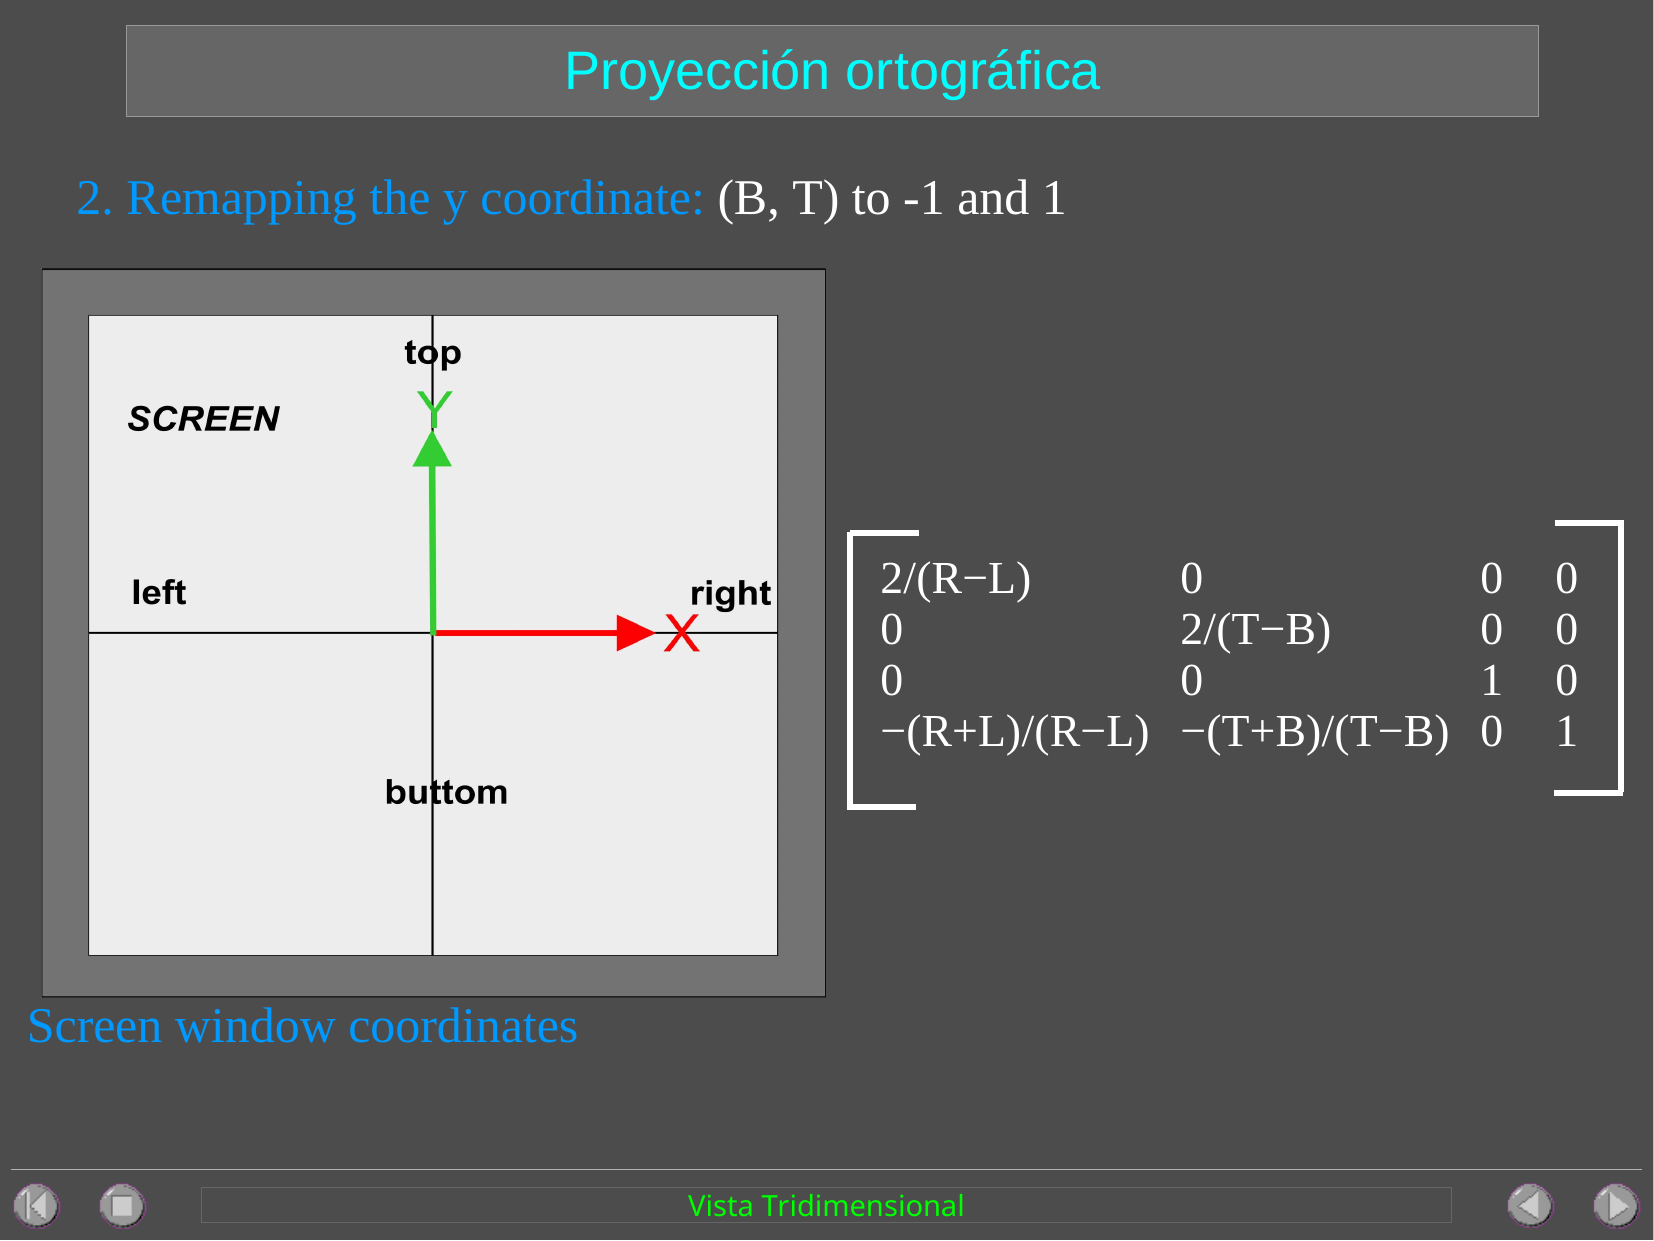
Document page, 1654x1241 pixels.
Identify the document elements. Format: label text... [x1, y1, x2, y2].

text_box Screen window coordinates [26, 998, 626, 1059]
picture [1505, 1181, 1556, 1231]
picture [11, 1181, 62, 1232]
picture [41, 268, 826, 998]
picture [1591, 1181, 1642, 1232]
text_box 2/(R−L) 0 0 0 0 2/(T−B) 0 0 0 0 1 0 −(R+L)/(R−L) −(T+B)/(T−B) 0 1 [880, 552, 1605, 786]
title Proyección ortográfica [126, 25, 1539, 117]
text_box 2. Remapping the y coordinate: (B, T) to -1 and 1 [76, 170, 1420, 231]
picture [97, 1181, 148, 1232]
